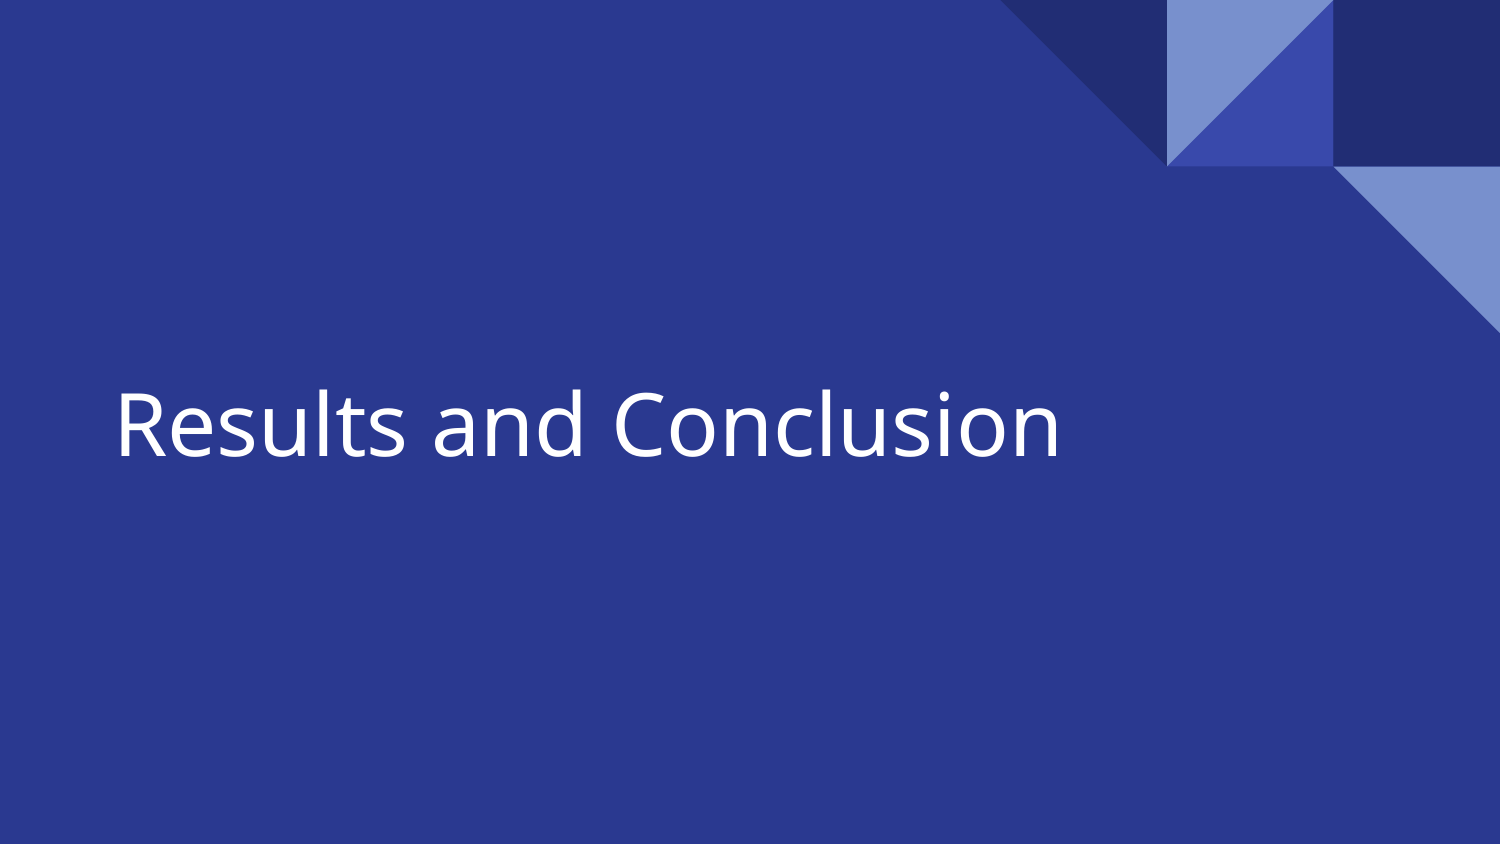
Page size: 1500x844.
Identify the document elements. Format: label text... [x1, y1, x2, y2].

title Results and Conclusion [98, 353, 1447, 491]
